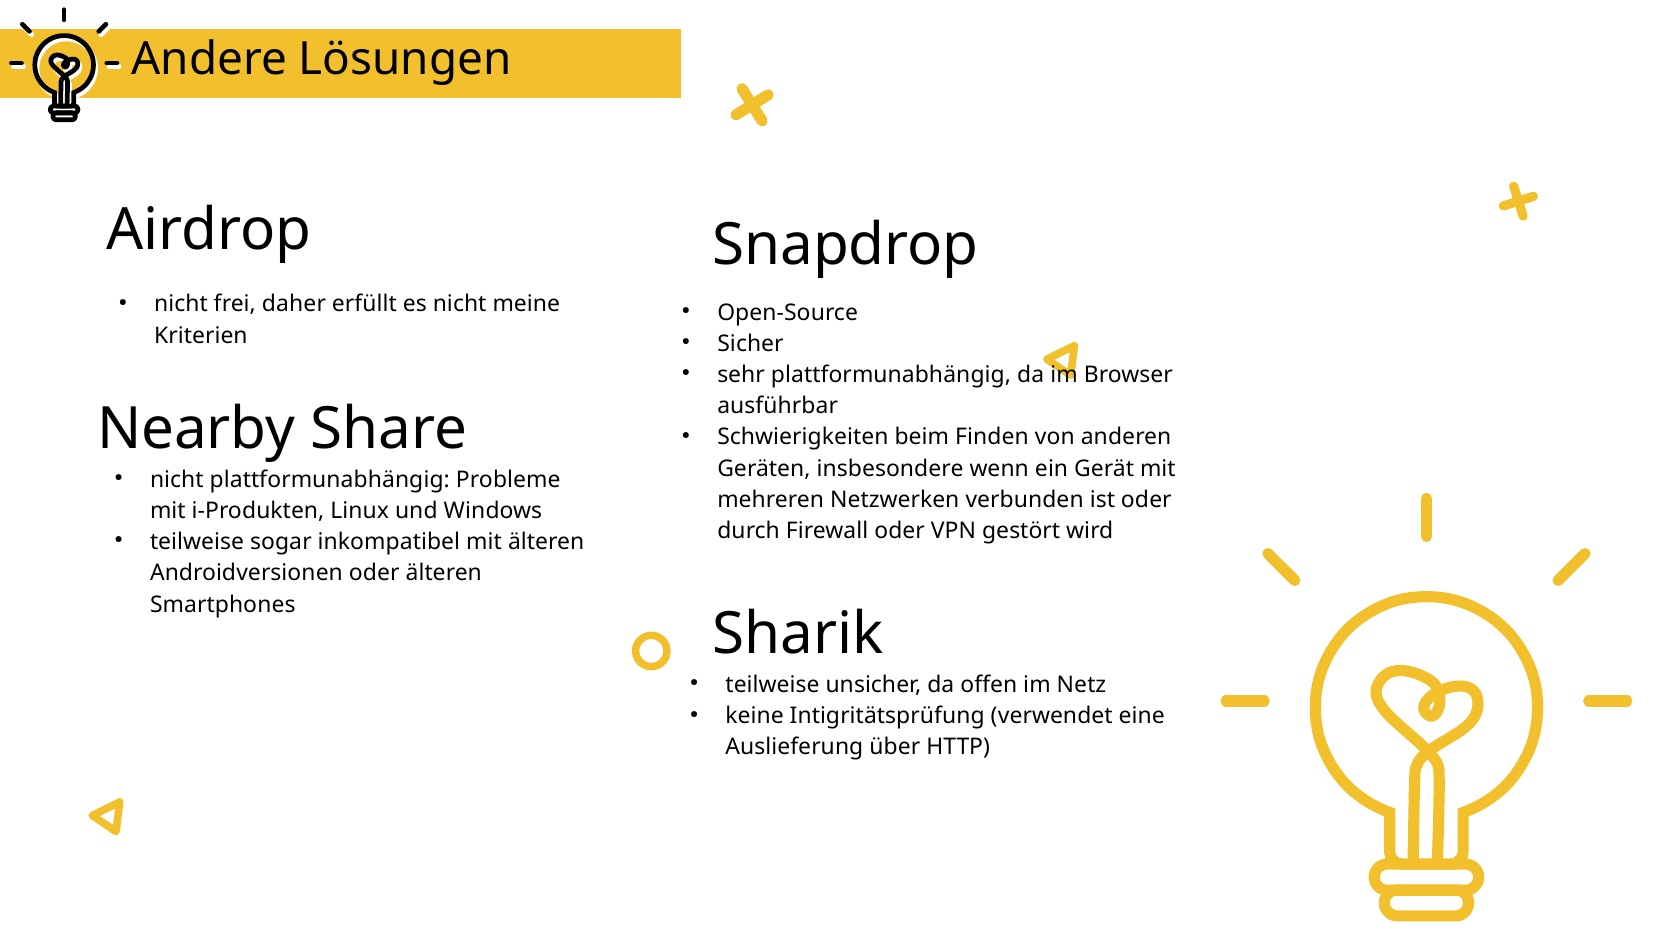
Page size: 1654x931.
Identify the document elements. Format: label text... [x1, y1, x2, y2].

text_box nicht frei, daher erfüllt es nicht meine Kriterien [118, 271, 607, 366]
title Snapdrop [712, 197, 1350, 287]
text_box Open-Source Sicher sehr plattformunabhängig, da im Browser ausführbar Schwierigkeiten beim Finden von anderen Geräten, insbesondere wenn ein Gerät mit mehreren Netzwerken verbunden ist oder durch Firewall oder VPN gestört wird [681, 271, 1192, 569]
title Airdrop [105, 183, 744, 272]
title Andere Lösungen [131, 16, 578, 97]
title Nearby Share [97, 381, 735, 470]
text_box teilweise unsicher, da offen im Netz keine Intigritätsprüfung (verwendet eine Auslieferung über HTTP) [690, 661, 1201, 768]
text_box nicht plattformunabhängig: Probleme mit i-Produkten, Linux und Windows teilweise sogar inkompatibel mit älteren Androidversionen oder älteren Smartphones [114, 473, 603, 608]
title Sharik [712, 586, 1350, 676]
